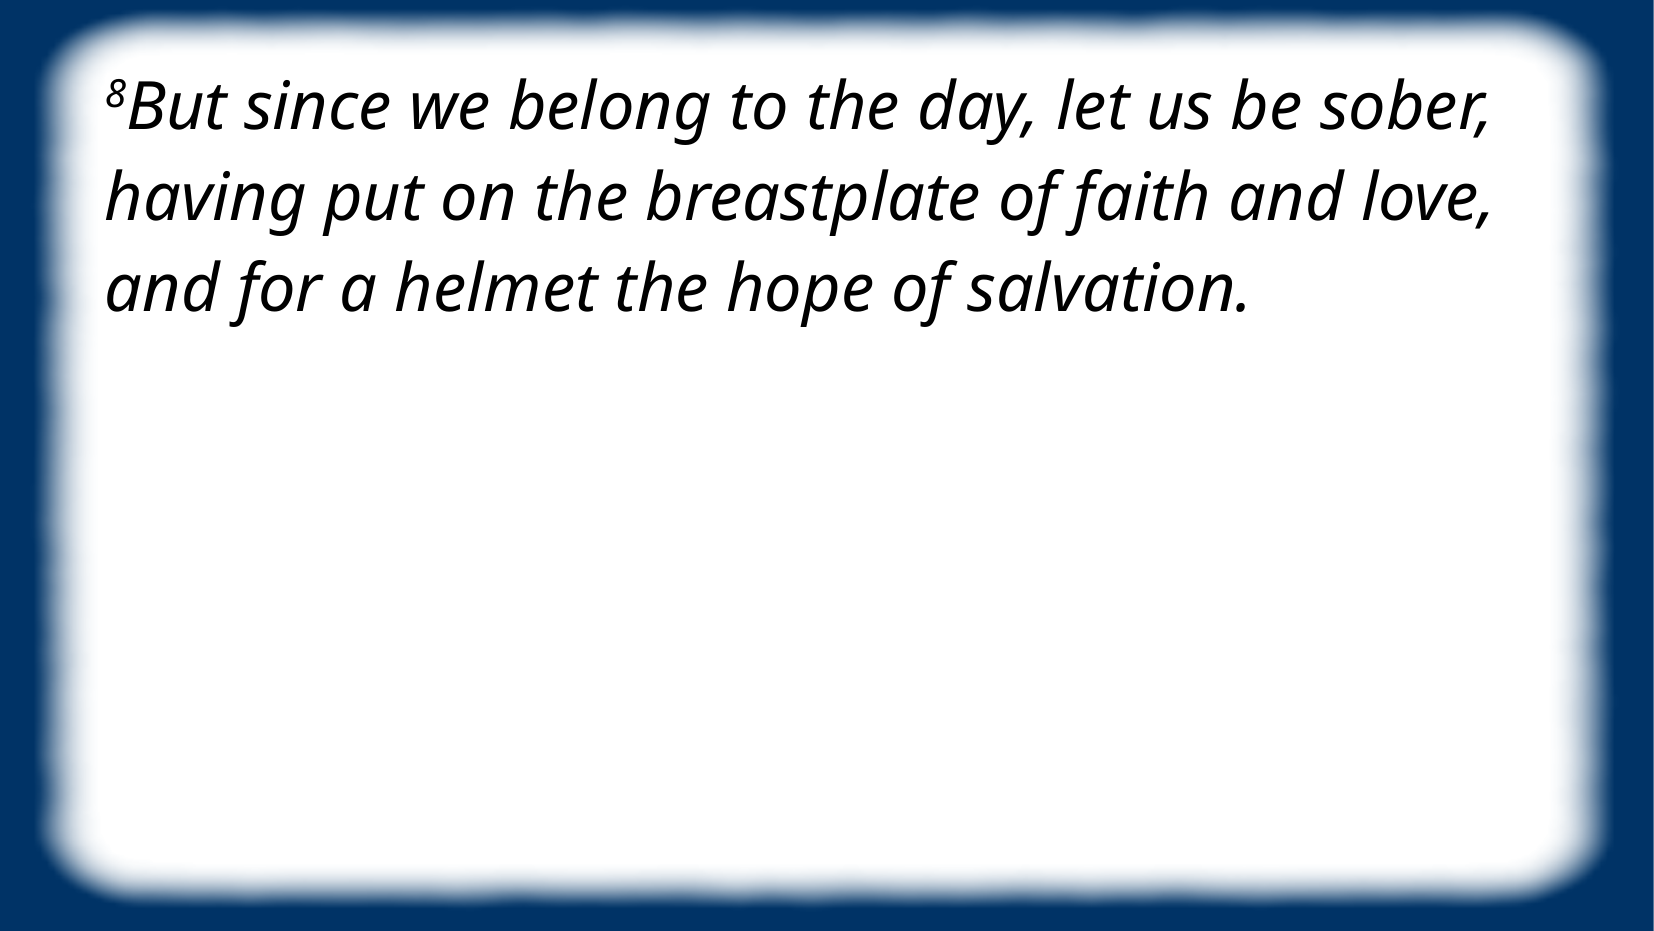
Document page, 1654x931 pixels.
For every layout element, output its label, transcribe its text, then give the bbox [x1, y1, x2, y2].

picture [0, 0, 1654, 931]
text_box 8But since we belong to the day, let us be sober, having put on the breastplate of faith and love, and for a helmet the hope of salvation. [90, 51, 1561, 376]
